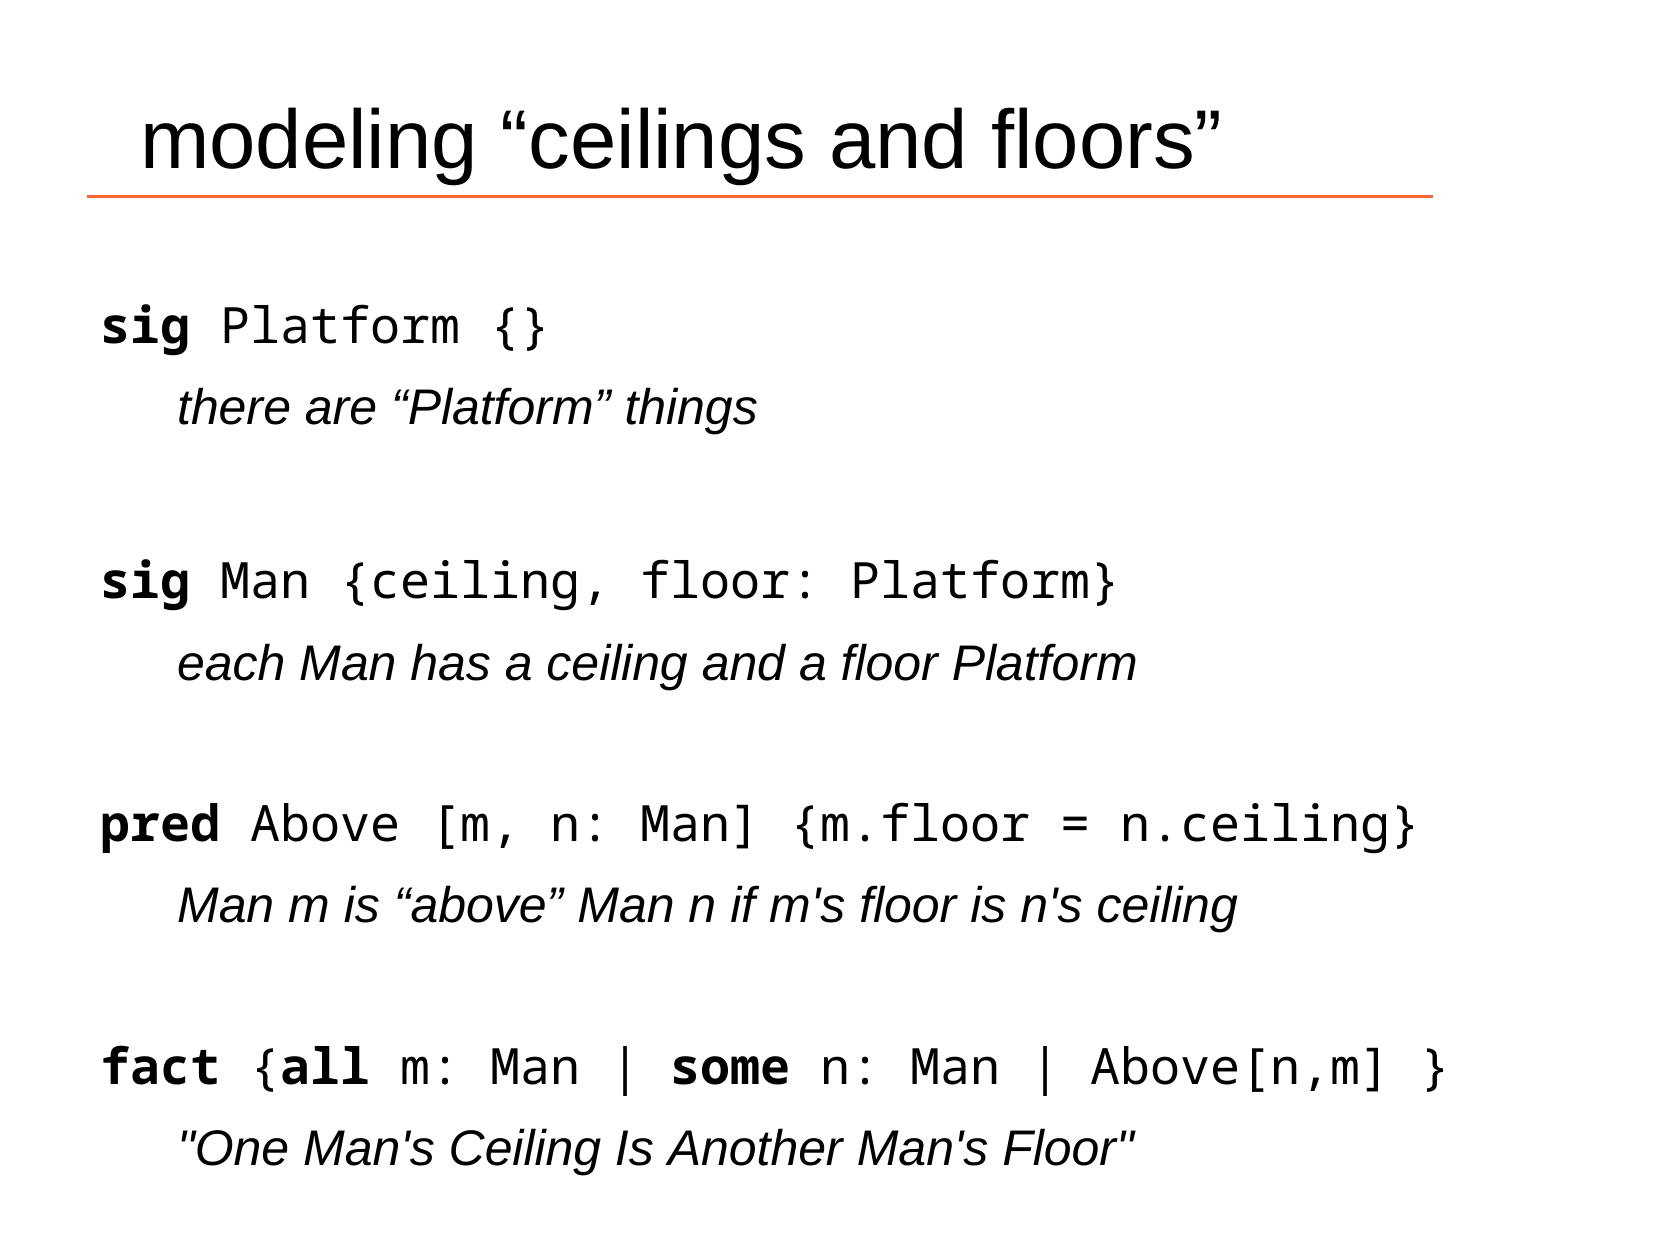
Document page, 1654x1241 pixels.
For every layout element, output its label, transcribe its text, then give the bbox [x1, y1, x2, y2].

list sig Platform {} there are “Platform” things sig Man {ceiling, floor: Platform} each Man has a ceiling and a floor Platform pred Above [m, n: Man] {m.floor = n.ceiling} Man m is “above” Man n if m's floor is n's ceiling fact {all m: Man | some n: Man | Above[n,m] } "One Man's Ceiling Is Another Man's Floor" [82, 290, 1571, 1147]
title modeling “ceilings and floors” [140, 86, 1603, 192]
